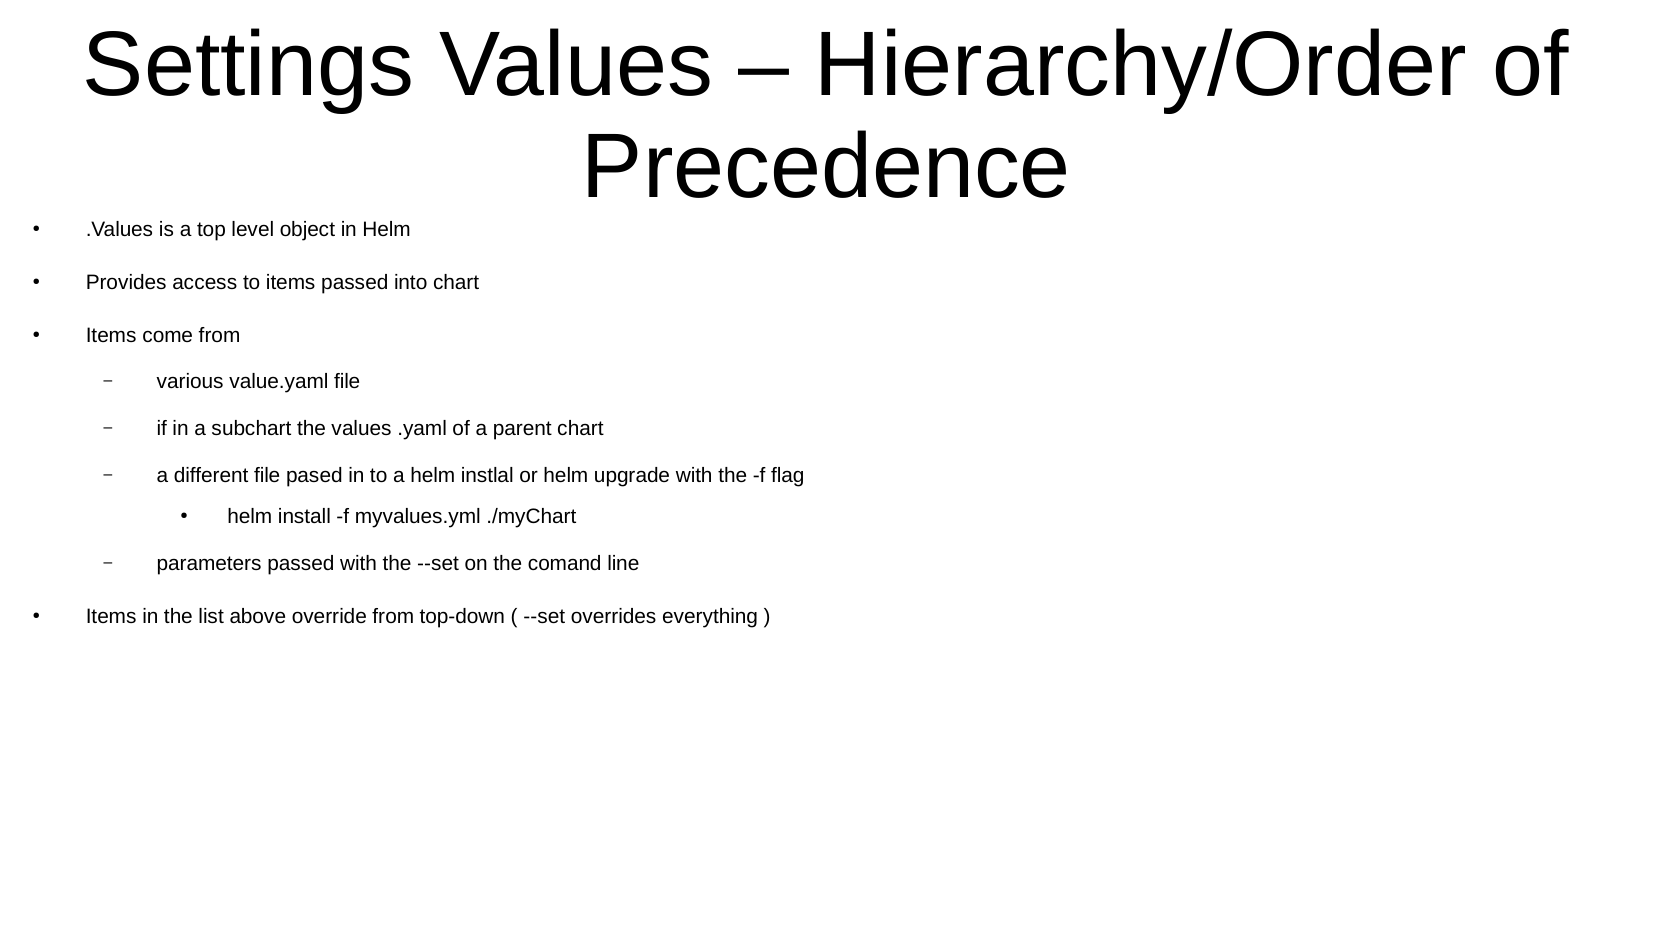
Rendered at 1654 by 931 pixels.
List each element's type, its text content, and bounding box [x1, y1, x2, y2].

list .Values is a top level object in Helm Provides access to items passed into chart Items come from various value.yaml file if in a subchart the values .yaml of a parent chart a different file pased in to a helm instlal or helm upgrade with the -f flag helm install -f myvalues.yml ./myChart parameters passed with the --set on the comand line Items in the list above override from top-down ( --set overrides everything ) [15, 217, 1571, 916]
title Settings Values – Hierarchy/Order of Precedence [82, 12, 1571, 217]
